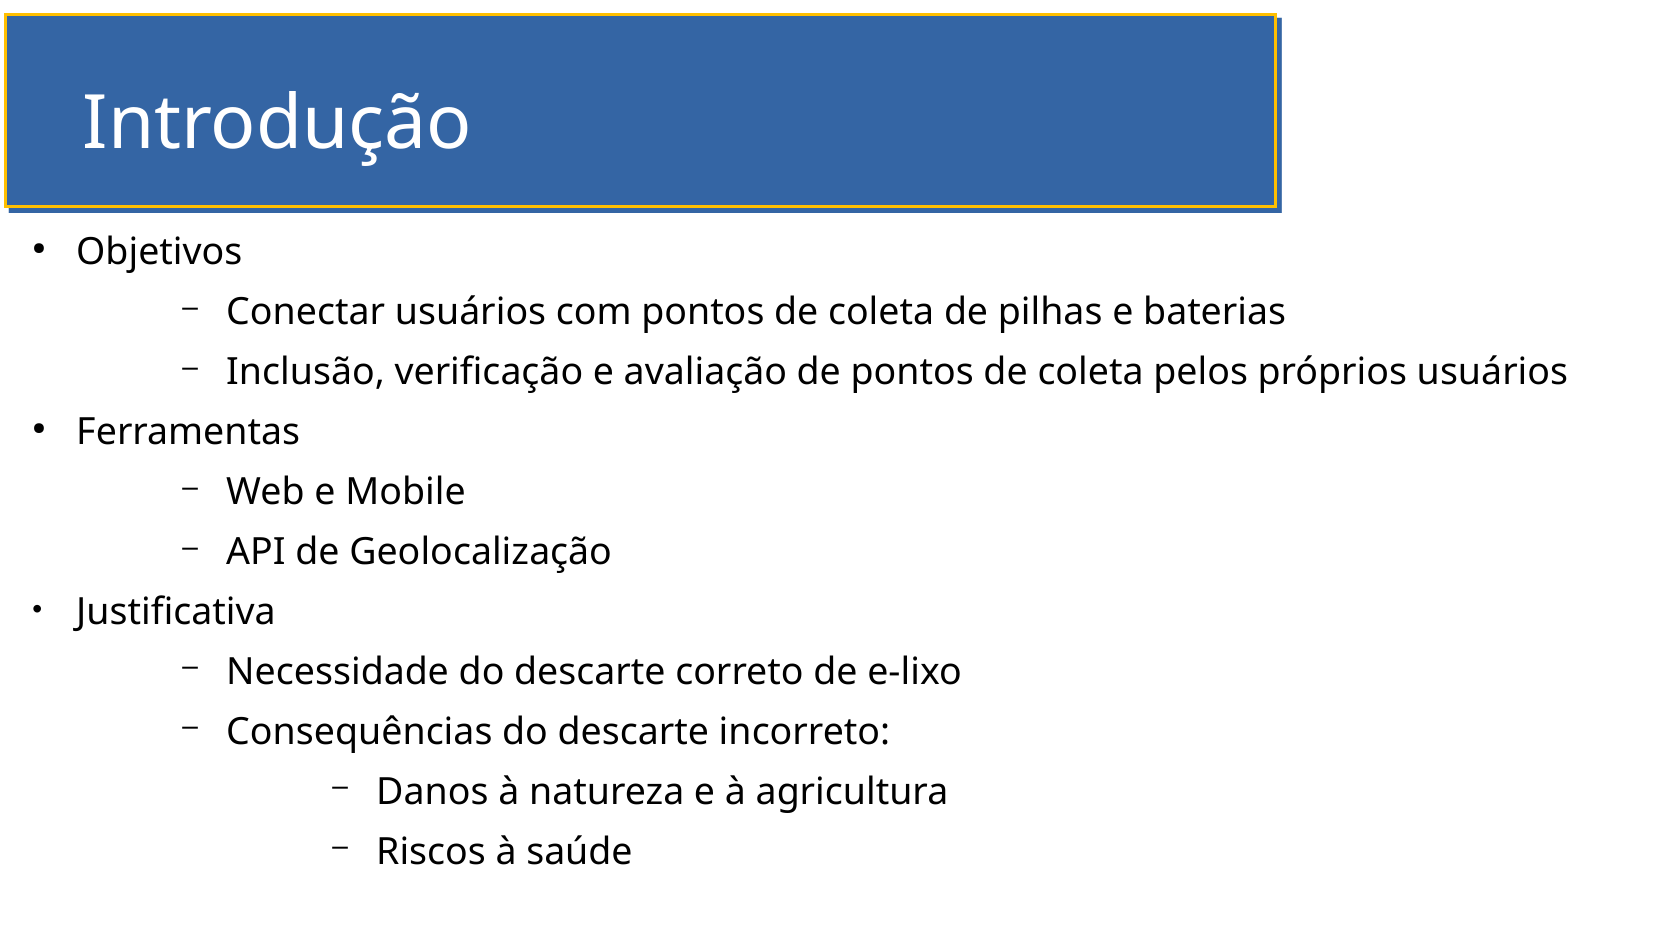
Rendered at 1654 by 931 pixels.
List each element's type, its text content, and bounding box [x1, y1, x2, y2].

title Introdução [82, 44, 1235, 192]
list Objetivos Conectar usuários com pontos de coleta de pilhas e baterias Inclusão, verificação e avaliação de pontos de coleta pelos próprios usuários Ferramentas Web e Mobile API de Geolocalização Justificativa Necessidade do descarte correto de e-lixo Consequências do descarte incorreto: Danos à natureza e à agricultura Riscos à saúde [32, 236, 1654, 886]
